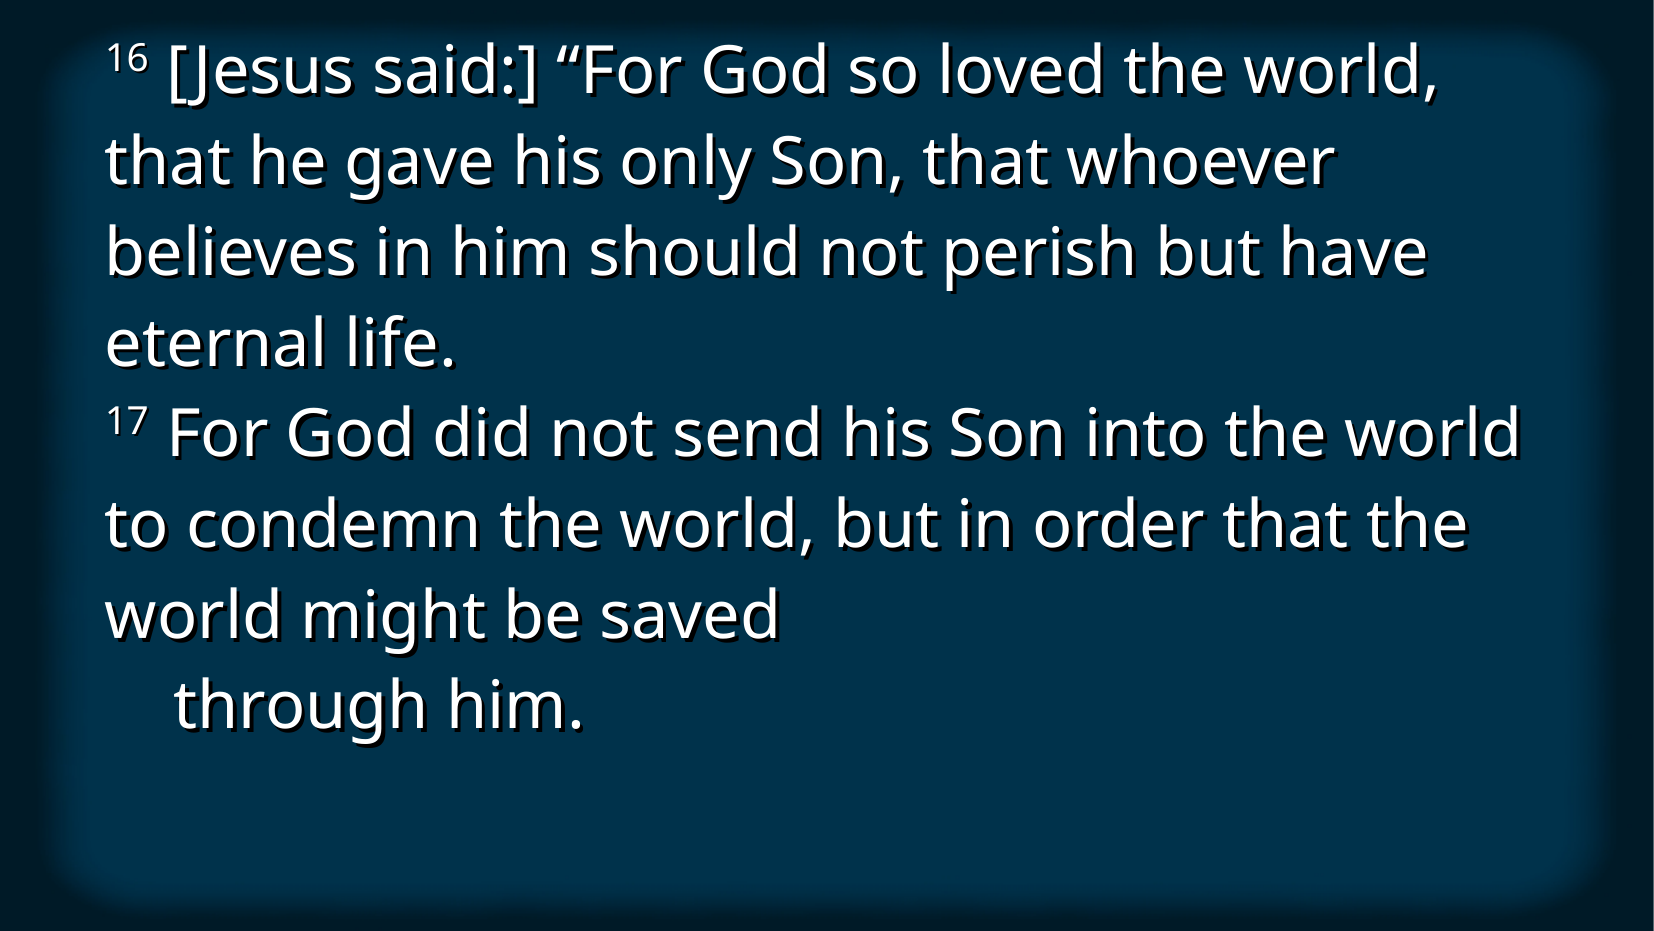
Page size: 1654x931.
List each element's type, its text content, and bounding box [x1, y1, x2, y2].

text_box 16 [Jesus said:] “For God so loved the world, that he gave his only Son, that whoever believes in him should not perish but have eternal life. 17 For God did not send his Son into the world to condemn the world, but in order that the world might be saved through him. [90, 15, 1576, 740]
picture [0, 0, 1654, 931]
